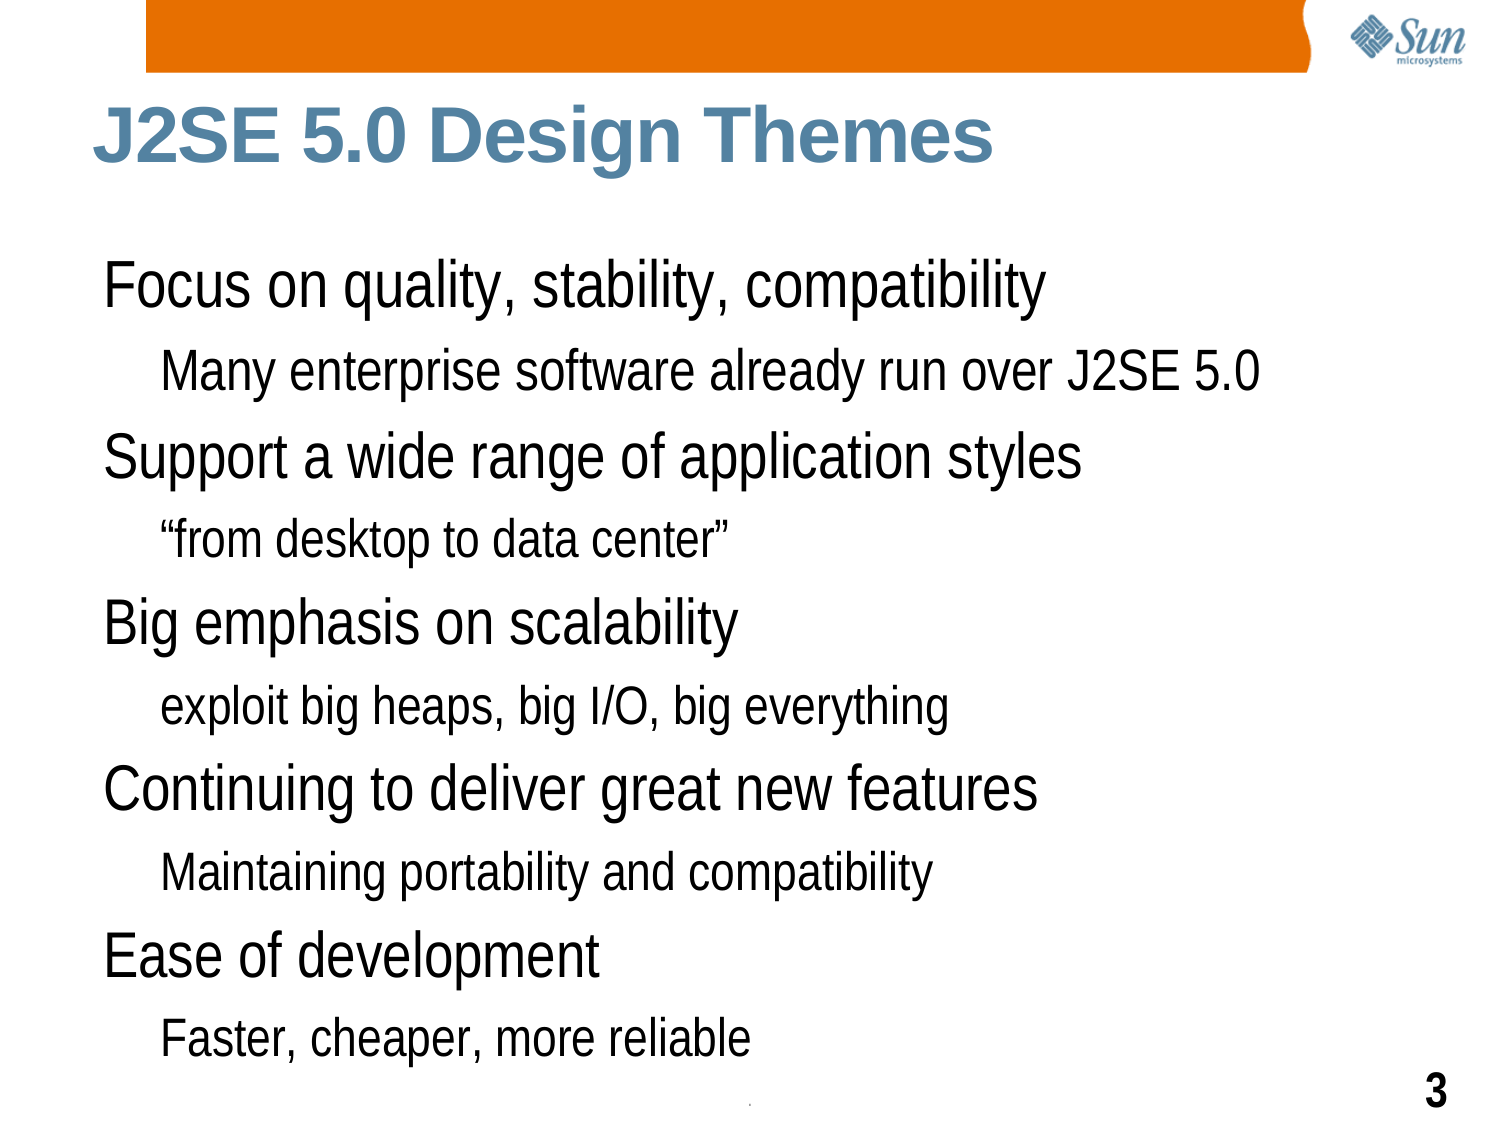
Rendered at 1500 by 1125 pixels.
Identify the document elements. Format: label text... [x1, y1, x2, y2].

title J2SE 5.0 Design Themes [93, 99, 1455, 222]
picture [146, 0, 1500, 75]
list Focus on quality, stability, compatibility Many enterprise software already run over J2SE 5.0 Support a wide range of application styles “from desktop to data center” Big emphasis on scalability exploit big heaps, big I/O, big everything Continuing to deliver great new features Maintaining portability and compatibility Ease of development Faster, cheaper, more reliable [83, 244, 1484, 1102]
